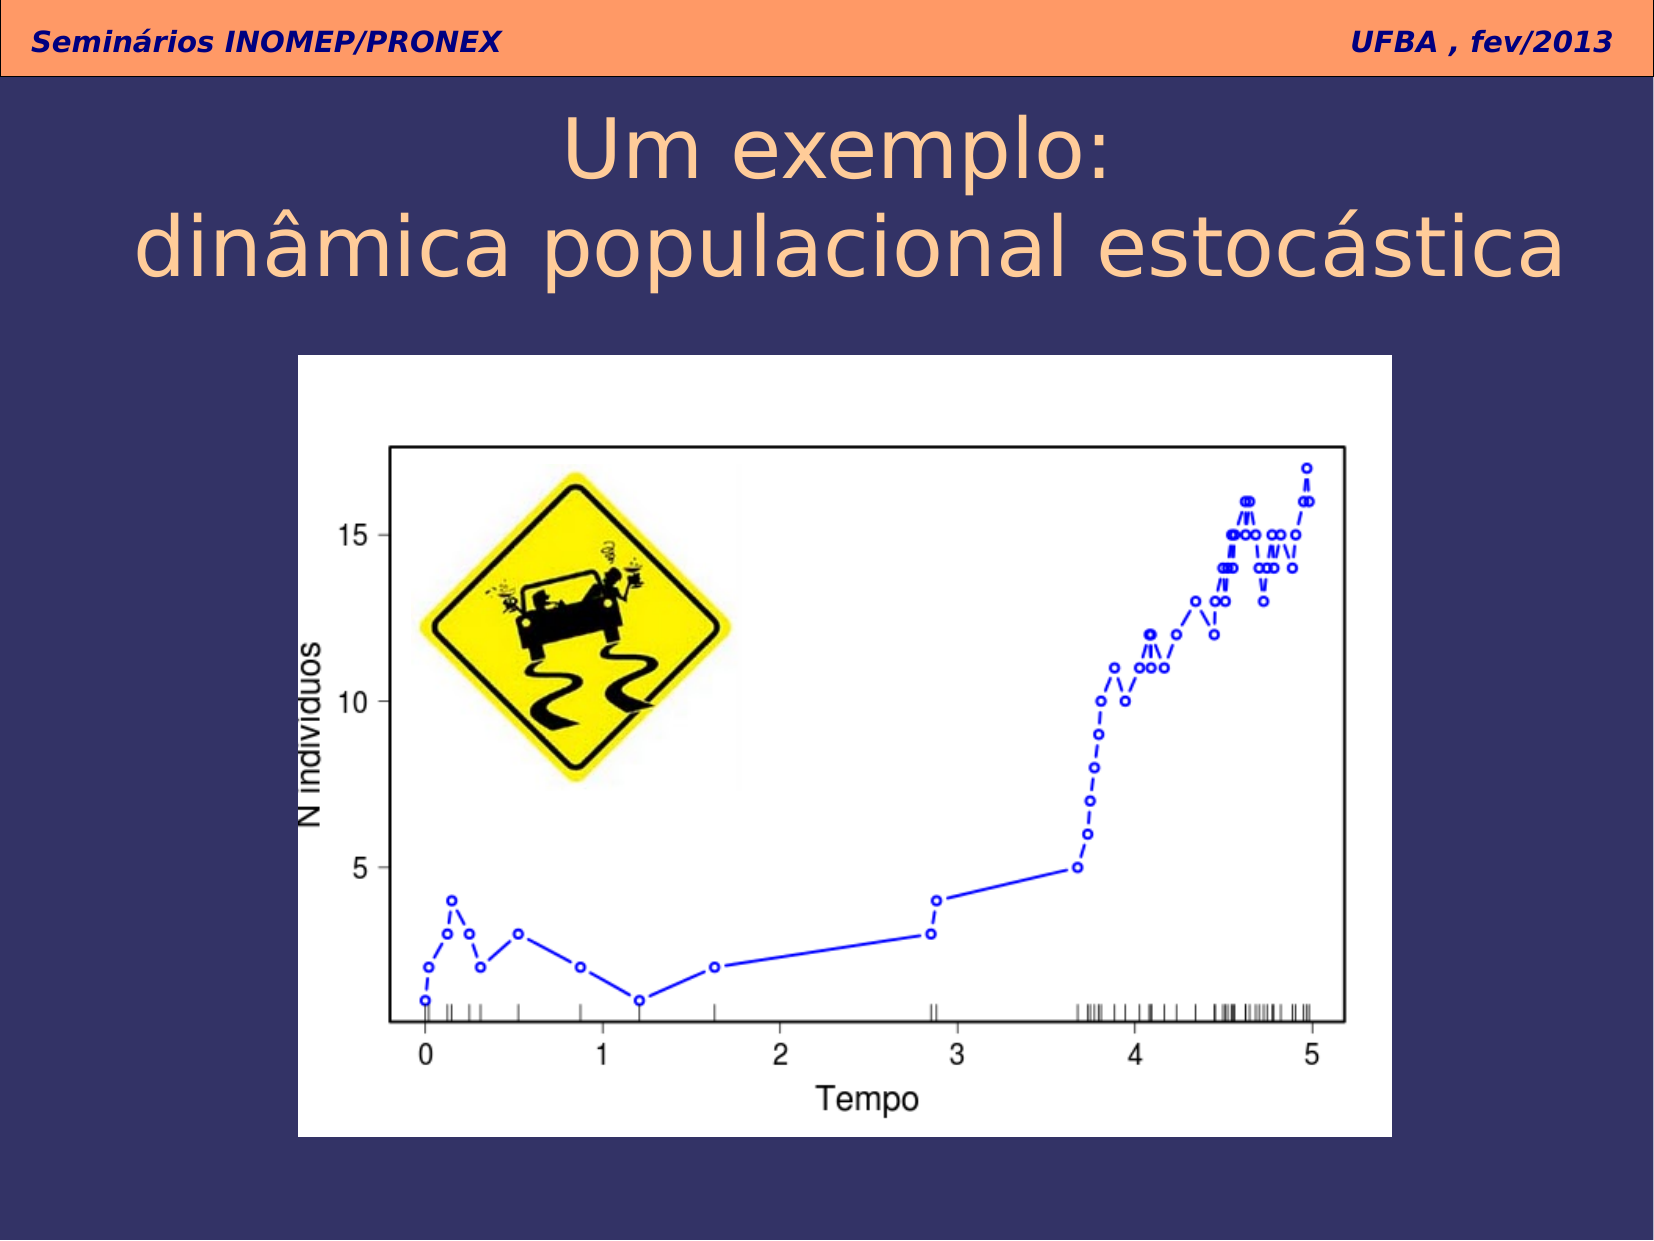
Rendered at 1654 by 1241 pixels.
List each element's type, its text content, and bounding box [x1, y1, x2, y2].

title Um exemplo: dinâmica populacional estocástica [68, 98, 1635, 296]
picture [298, 355, 1392, 1137]
